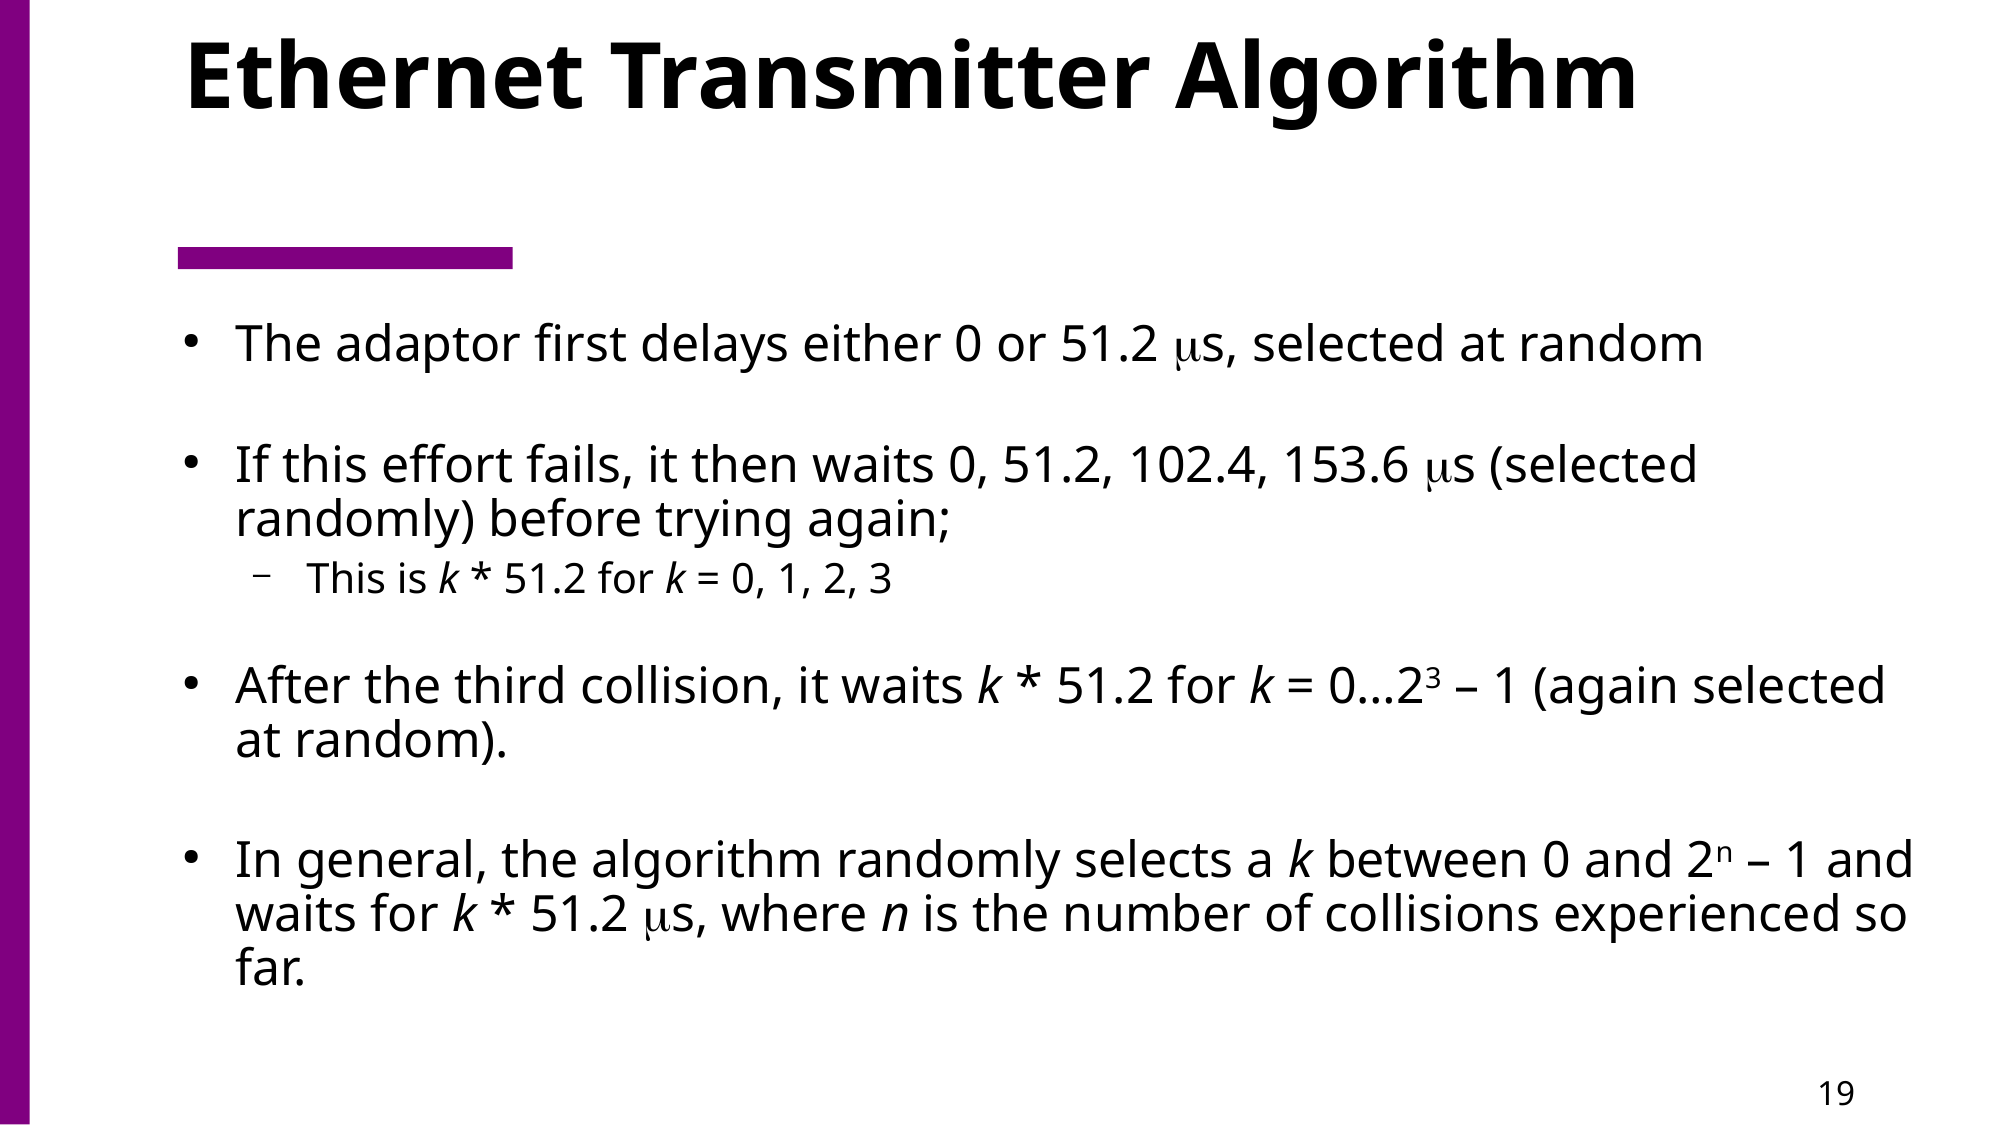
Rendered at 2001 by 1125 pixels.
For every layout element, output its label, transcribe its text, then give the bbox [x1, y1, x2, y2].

title Ethernet Transmitter Algorithm [133, 0, 1946, 135]
list The adaptor first delays either 0 or 51.2 s, selected at random If this effort fails, it then waits 0, 51.2, 102.4, 153.6 s (selected randomly) before trying again; This is k * 51.2 for k = 0, 1, 2, 3 After the third collision, it waits k * 51.2 for k = 0…23 – 1 (again selected at random). In general, the algorithm randomly selects a k between 0 and 2n – 1 and waits for k * 51.2 s, where n is the number of collisions experienced so far. [149, 184, 1959, 1024]
